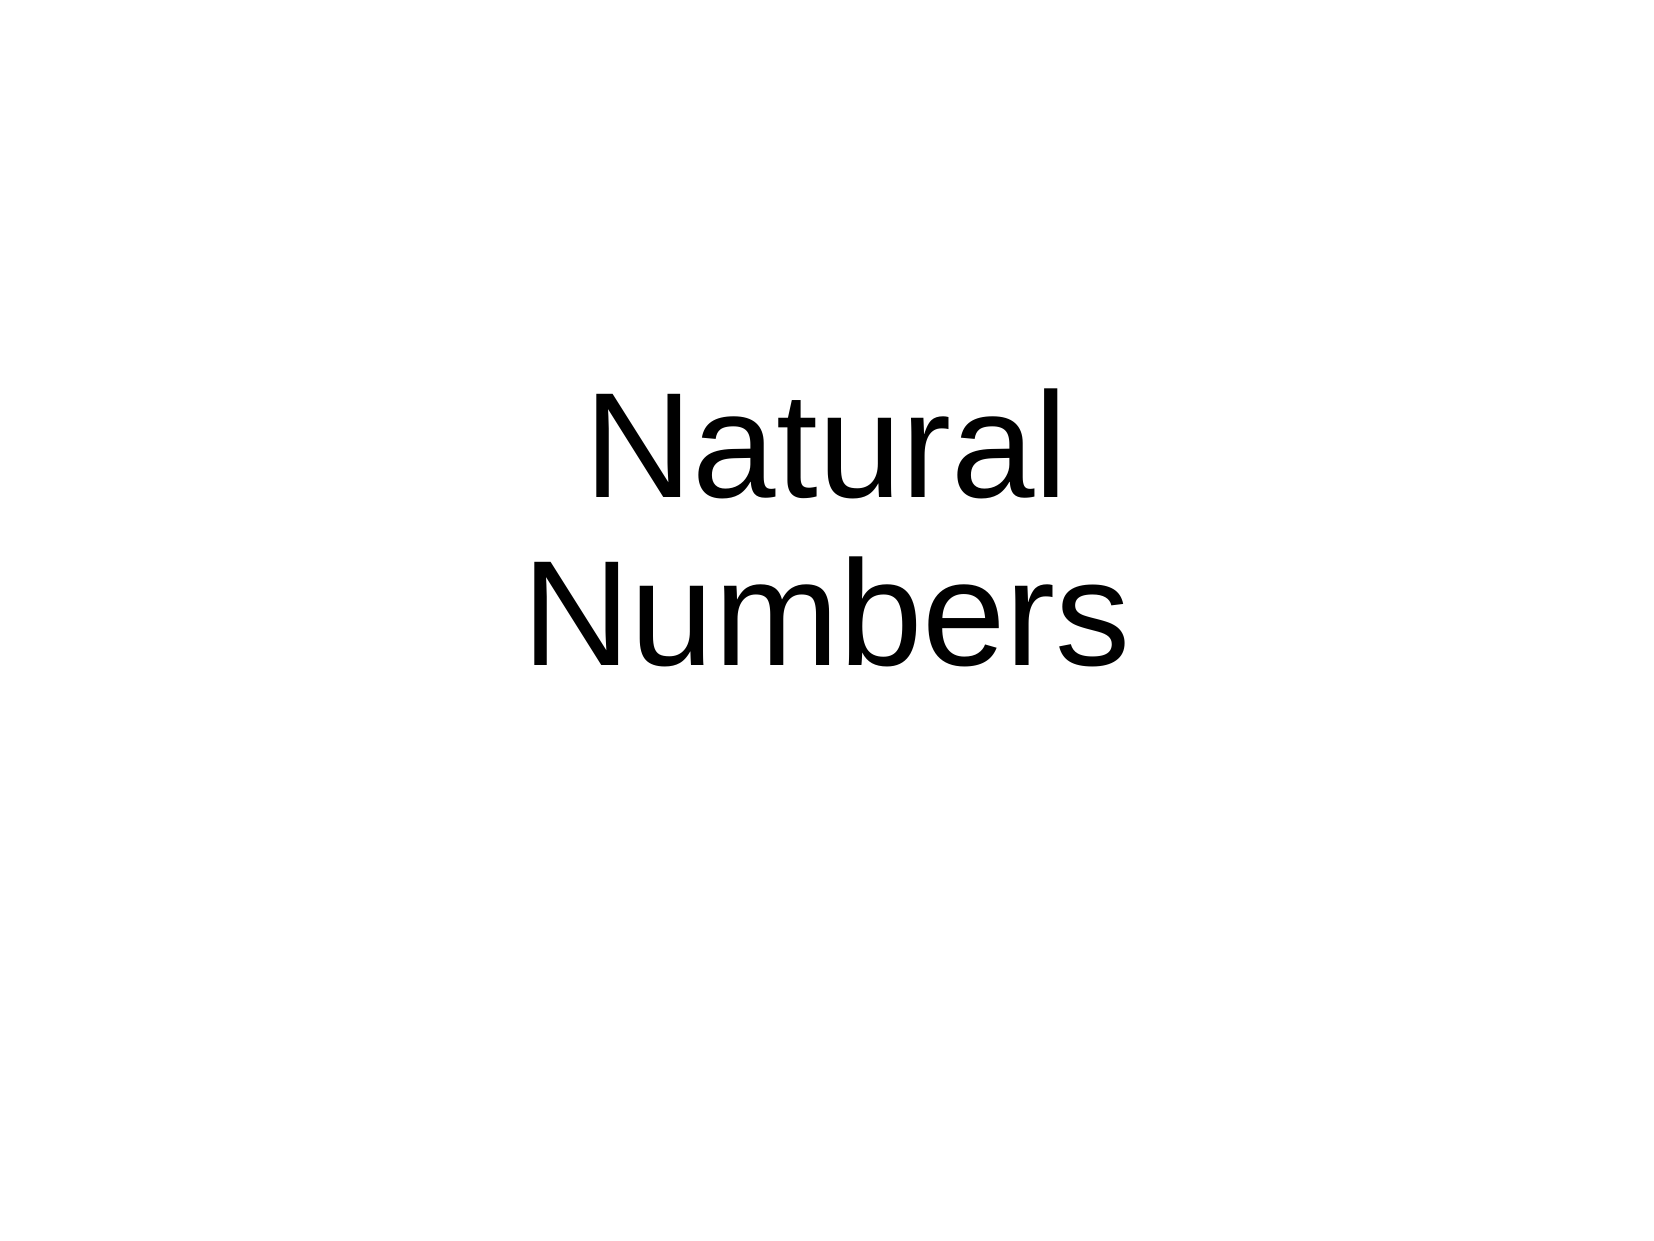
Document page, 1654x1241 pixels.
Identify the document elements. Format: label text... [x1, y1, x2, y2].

subtitle Natural Numbers [82, 49, 1571, 1010]
